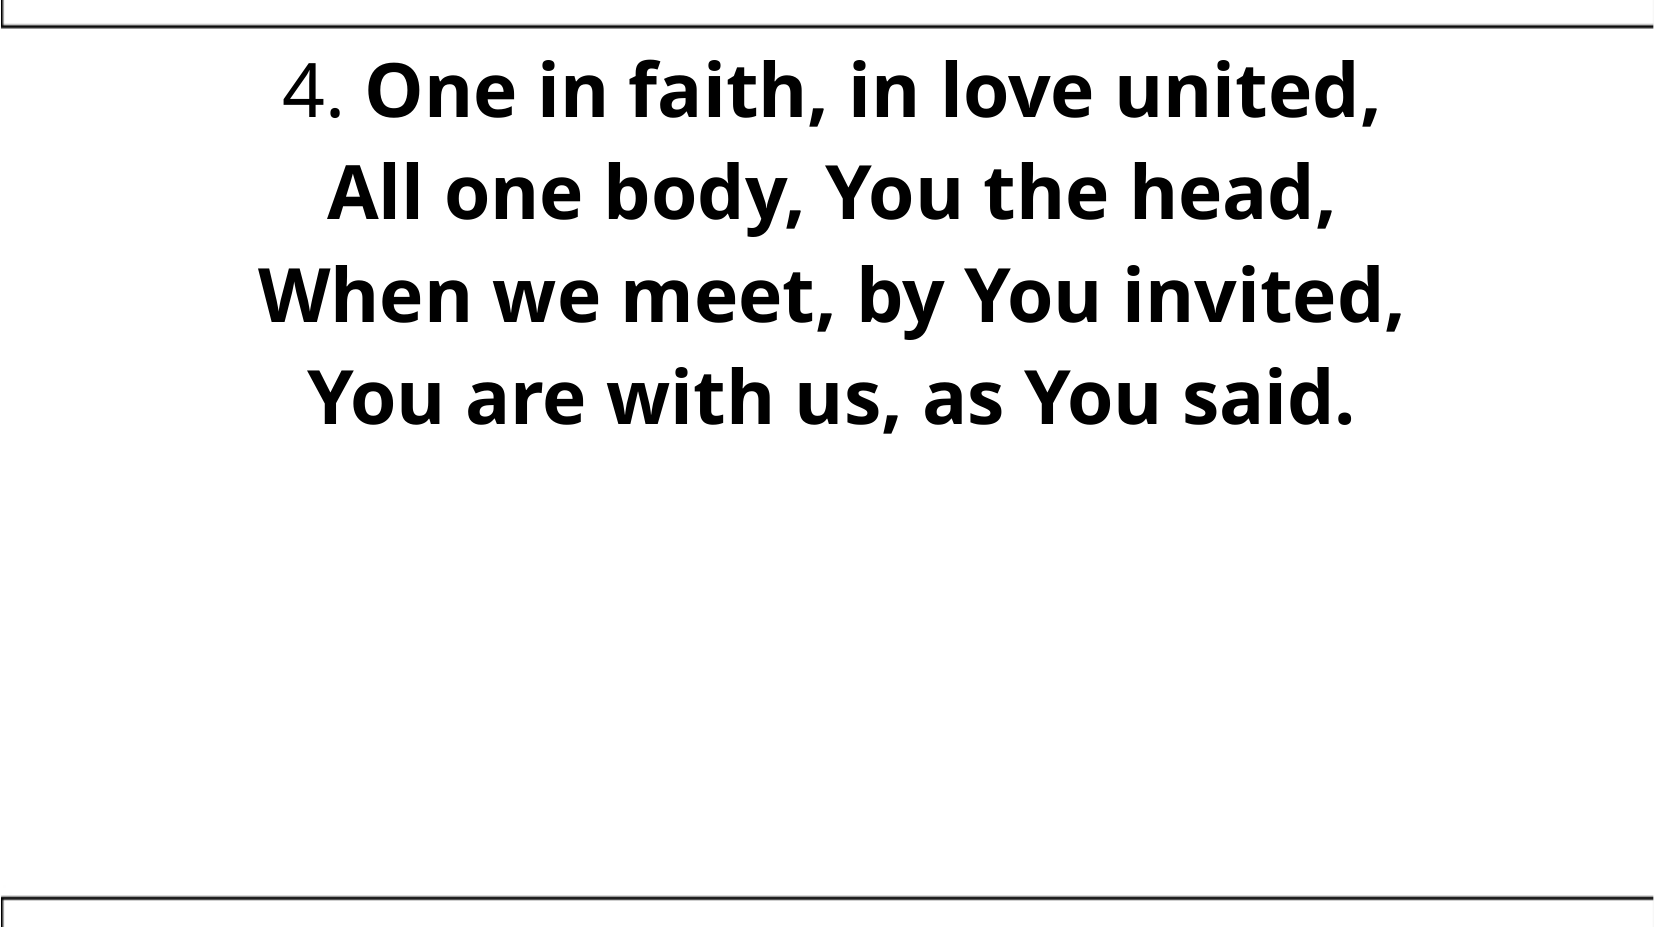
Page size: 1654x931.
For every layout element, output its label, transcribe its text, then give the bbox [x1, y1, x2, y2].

text_box 4. One in faith, in love united, All one body, You the head, When we meet, by You invited, You are with us, as You said. [60, 30, 1606, 466]
picture [1, 0, 1654, 927]
